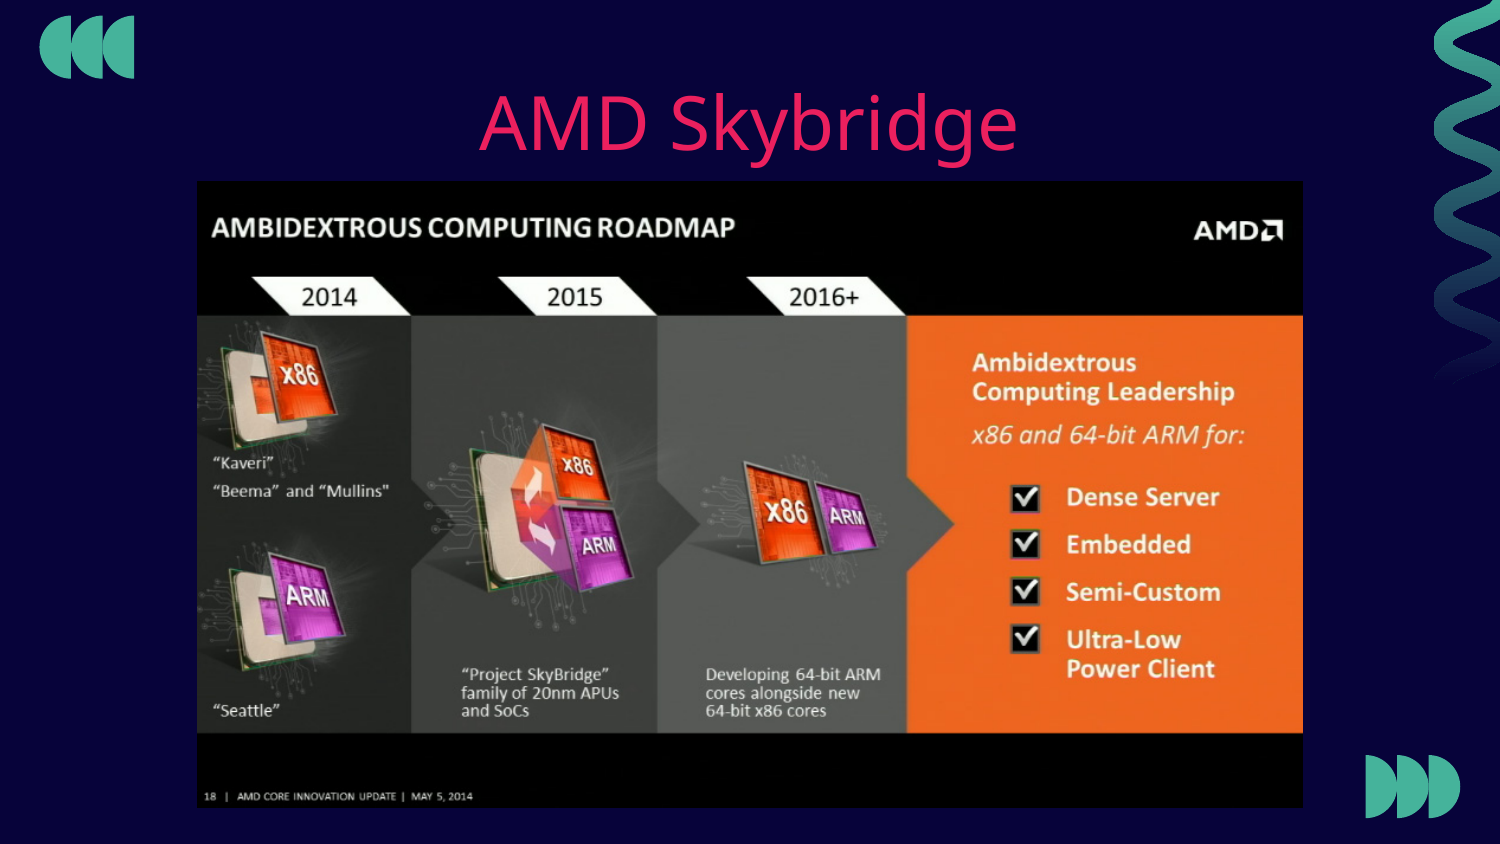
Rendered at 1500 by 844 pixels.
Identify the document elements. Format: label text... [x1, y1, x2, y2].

picture [197, 181, 1303, 808]
title AMD Skybridge [118, 72, 1382, 167]
